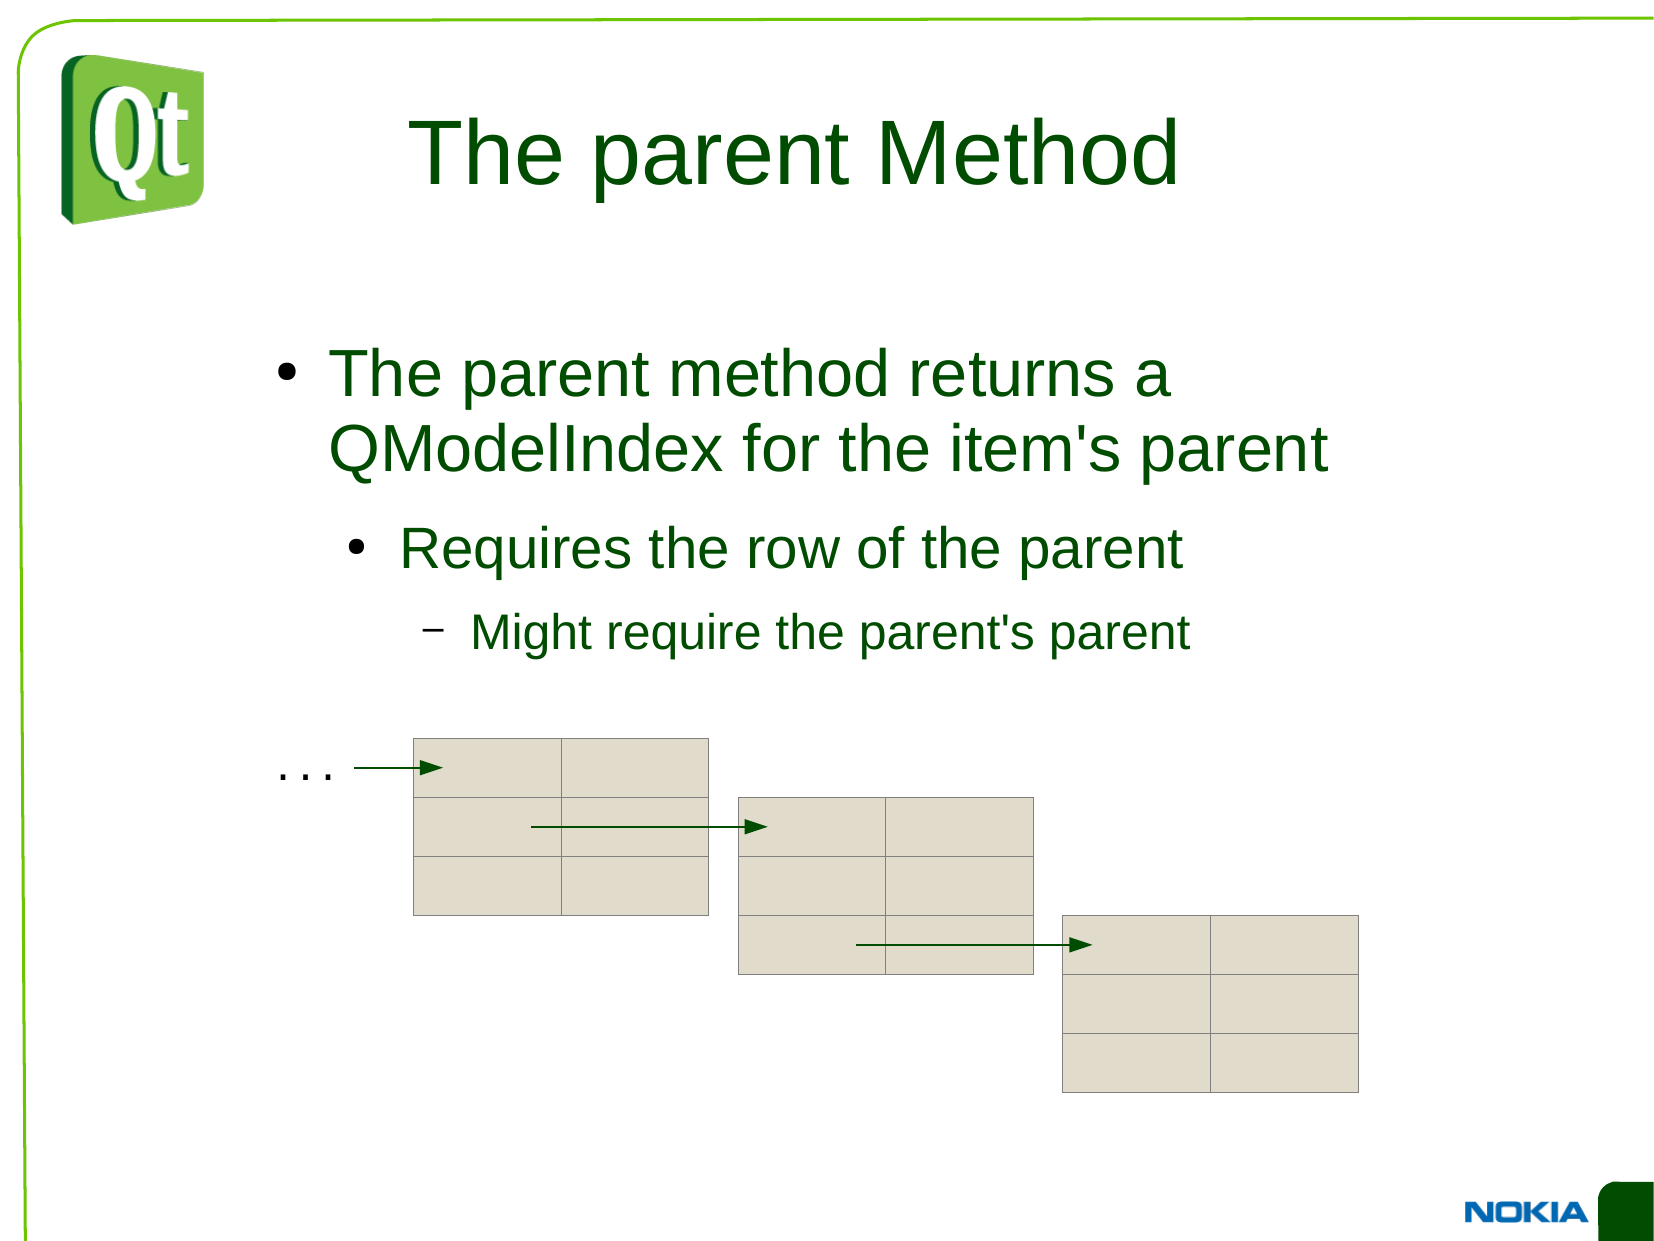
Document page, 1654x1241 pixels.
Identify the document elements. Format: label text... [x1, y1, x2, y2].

list The parent method returns a QModelIndex for the item's parent Requires the row of the parent Might require the parent's parent [257, 336, 1577, 1141]
title The parent Method [257, 56, 1333, 250]
text_box [738, 797, 1034, 975]
picture [61, 55, 204, 225]
text_box ... [257, 738, 355, 797]
text_box [413, 738, 709, 916]
text_box [1062, 915, 1359, 1093]
picture [1465, 1201, 1589, 1223]
